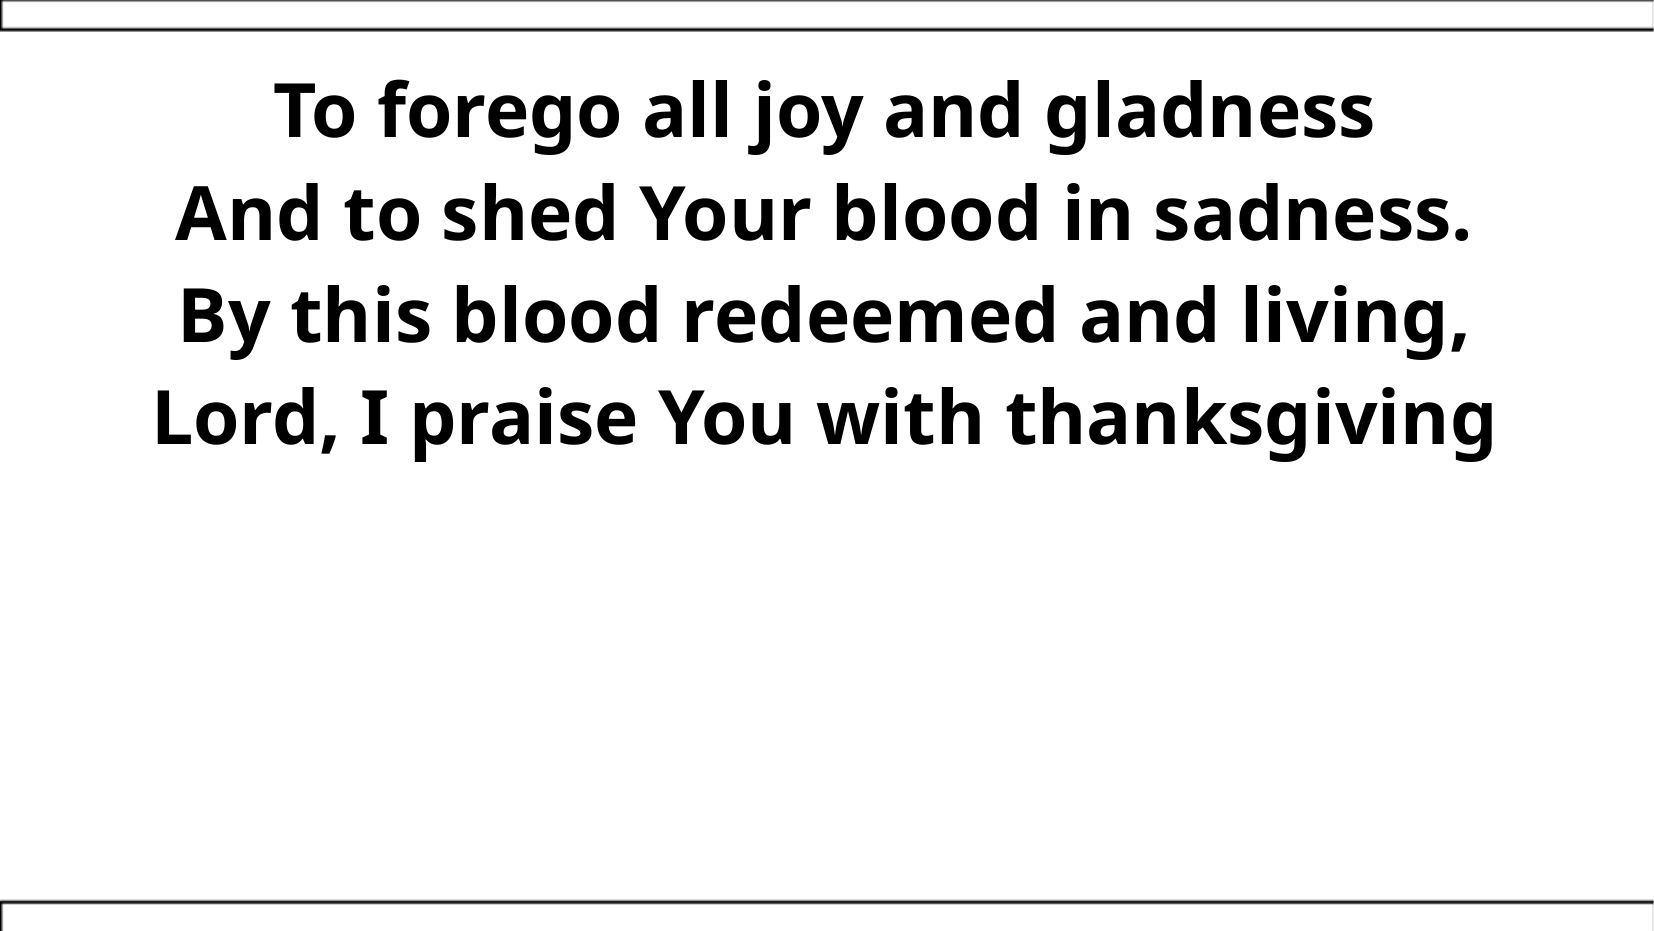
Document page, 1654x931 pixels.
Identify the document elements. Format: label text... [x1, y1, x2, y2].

picture [0, 0, 1654, 931]
text_box To forego all joy and gladness And to shed Your blood in sadness. By this blood redeemed and living, Lord, I praise You with thanksgiving [120, 50, 1531, 465]
